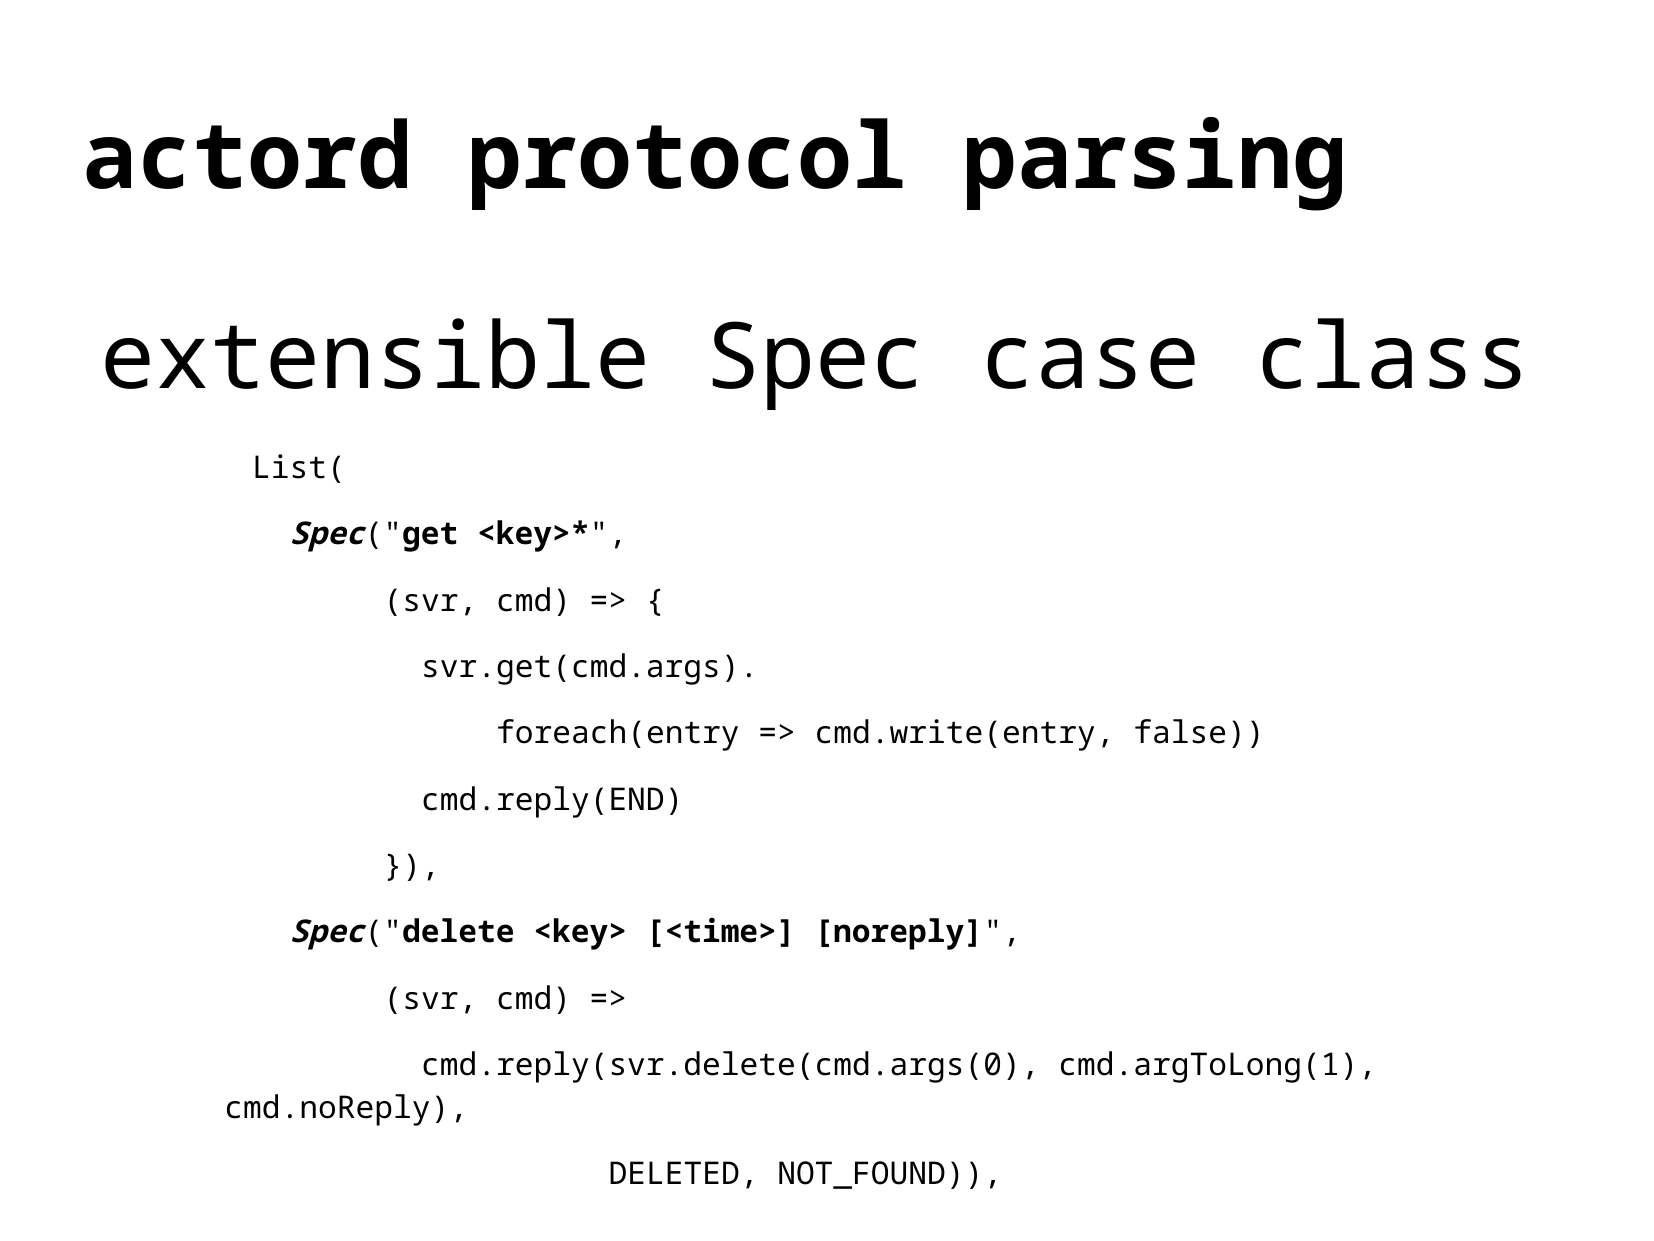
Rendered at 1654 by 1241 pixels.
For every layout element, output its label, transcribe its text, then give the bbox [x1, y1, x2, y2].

list extensible Spec case class List( Spec("get <key>*", (svr, cmd) => { svr.get(cmd.args). foreach(entry => cmd.write(entry, false)) cmd.reply(END) }), Spec("delete <key> [<time>] [noreply]", (svr, cmd) => cmd.reply(svr.delete(cmd.args(0), cmd.argToLong(1), cmd.noReply), DELETED, NOT_FOUND)), ... [82, 290, 1571, 1241]
title actord protocol parsing [82, 49, 1571, 257]
